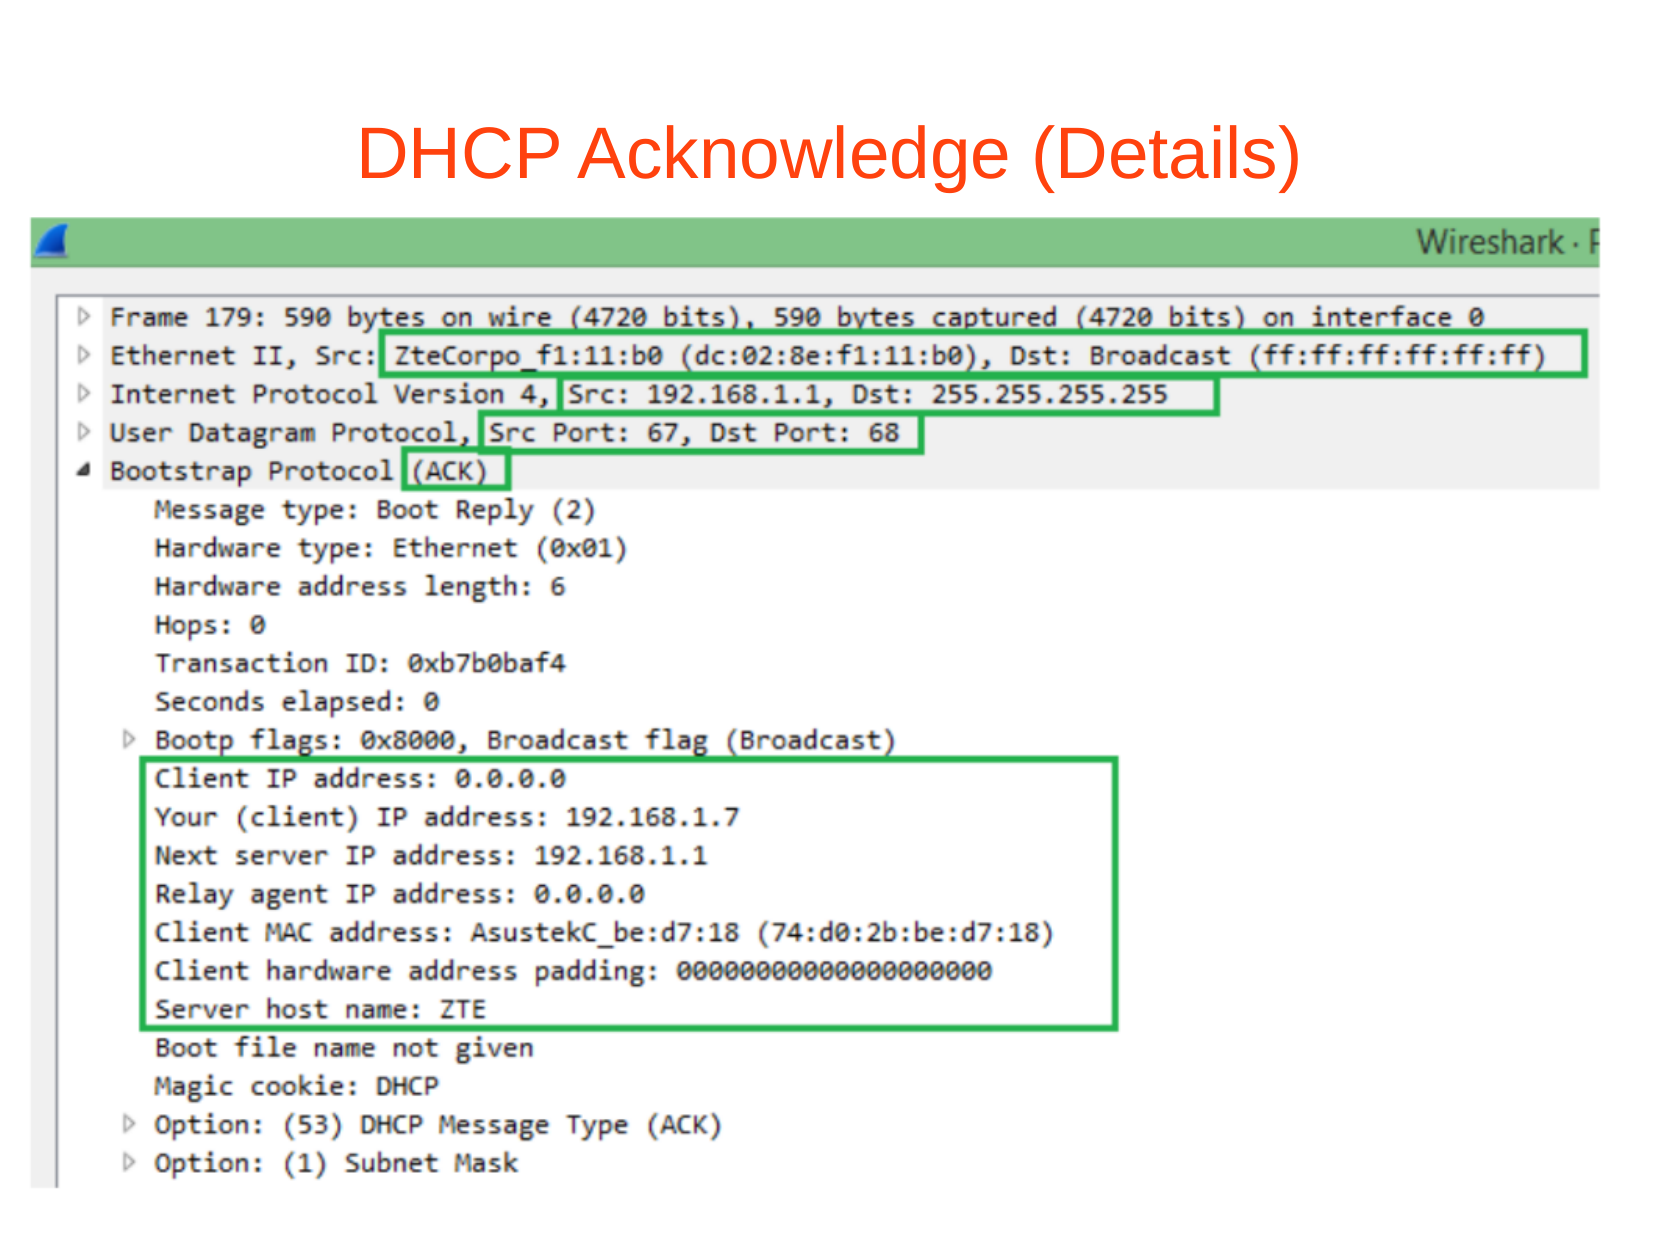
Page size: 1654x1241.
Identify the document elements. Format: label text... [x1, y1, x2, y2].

title DHCP Acknowledge (Details) [0, 49, 1654, 257]
picture [25, 216, 1605, 1193]
